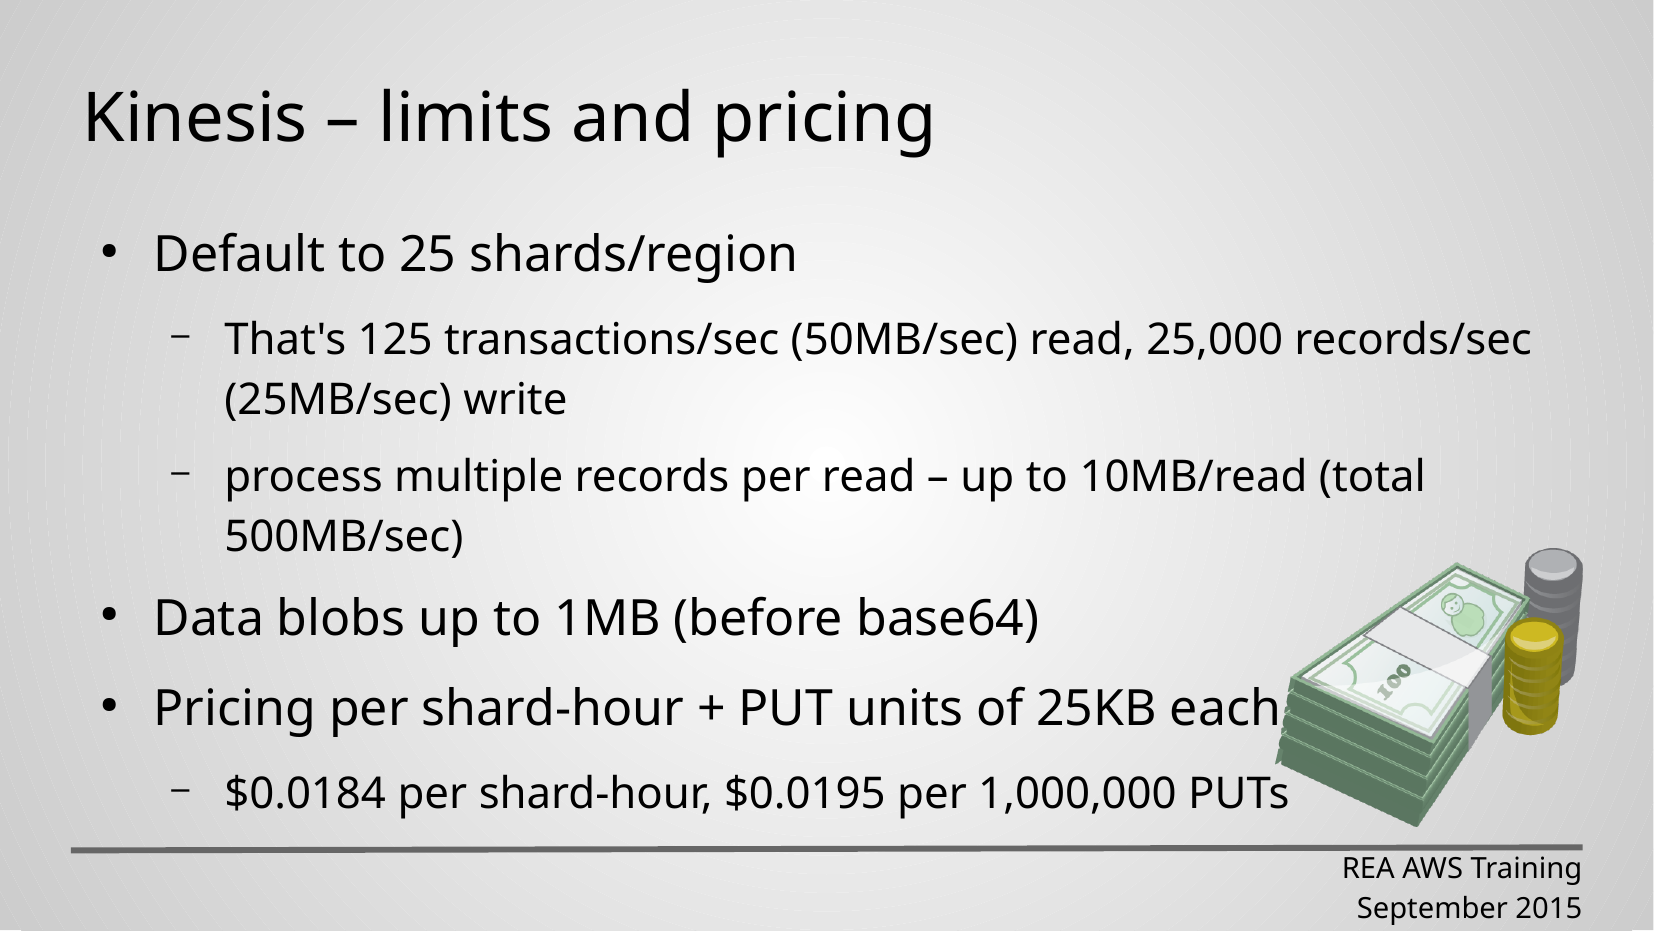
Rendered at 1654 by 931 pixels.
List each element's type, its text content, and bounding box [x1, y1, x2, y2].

picture [1275, 548, 1583, 827]
list Default to 25 shards/region That's 125 transactions/sec (50MB/sec) read, 25,000 records/sec (25MB/sec) write process multiple records per read – up to 10MB/read (total 500MB/sec) Data blobs up to 1MB (before base64) Pricing per shard-hour + PUT units of 25KB each $0.0184 per shard-hour, $0.0195 per 1,000,000 PUTs [82, 217, 1571, 827]
title Kinesis – limits and pricing [82, 37, 1571, 193]
